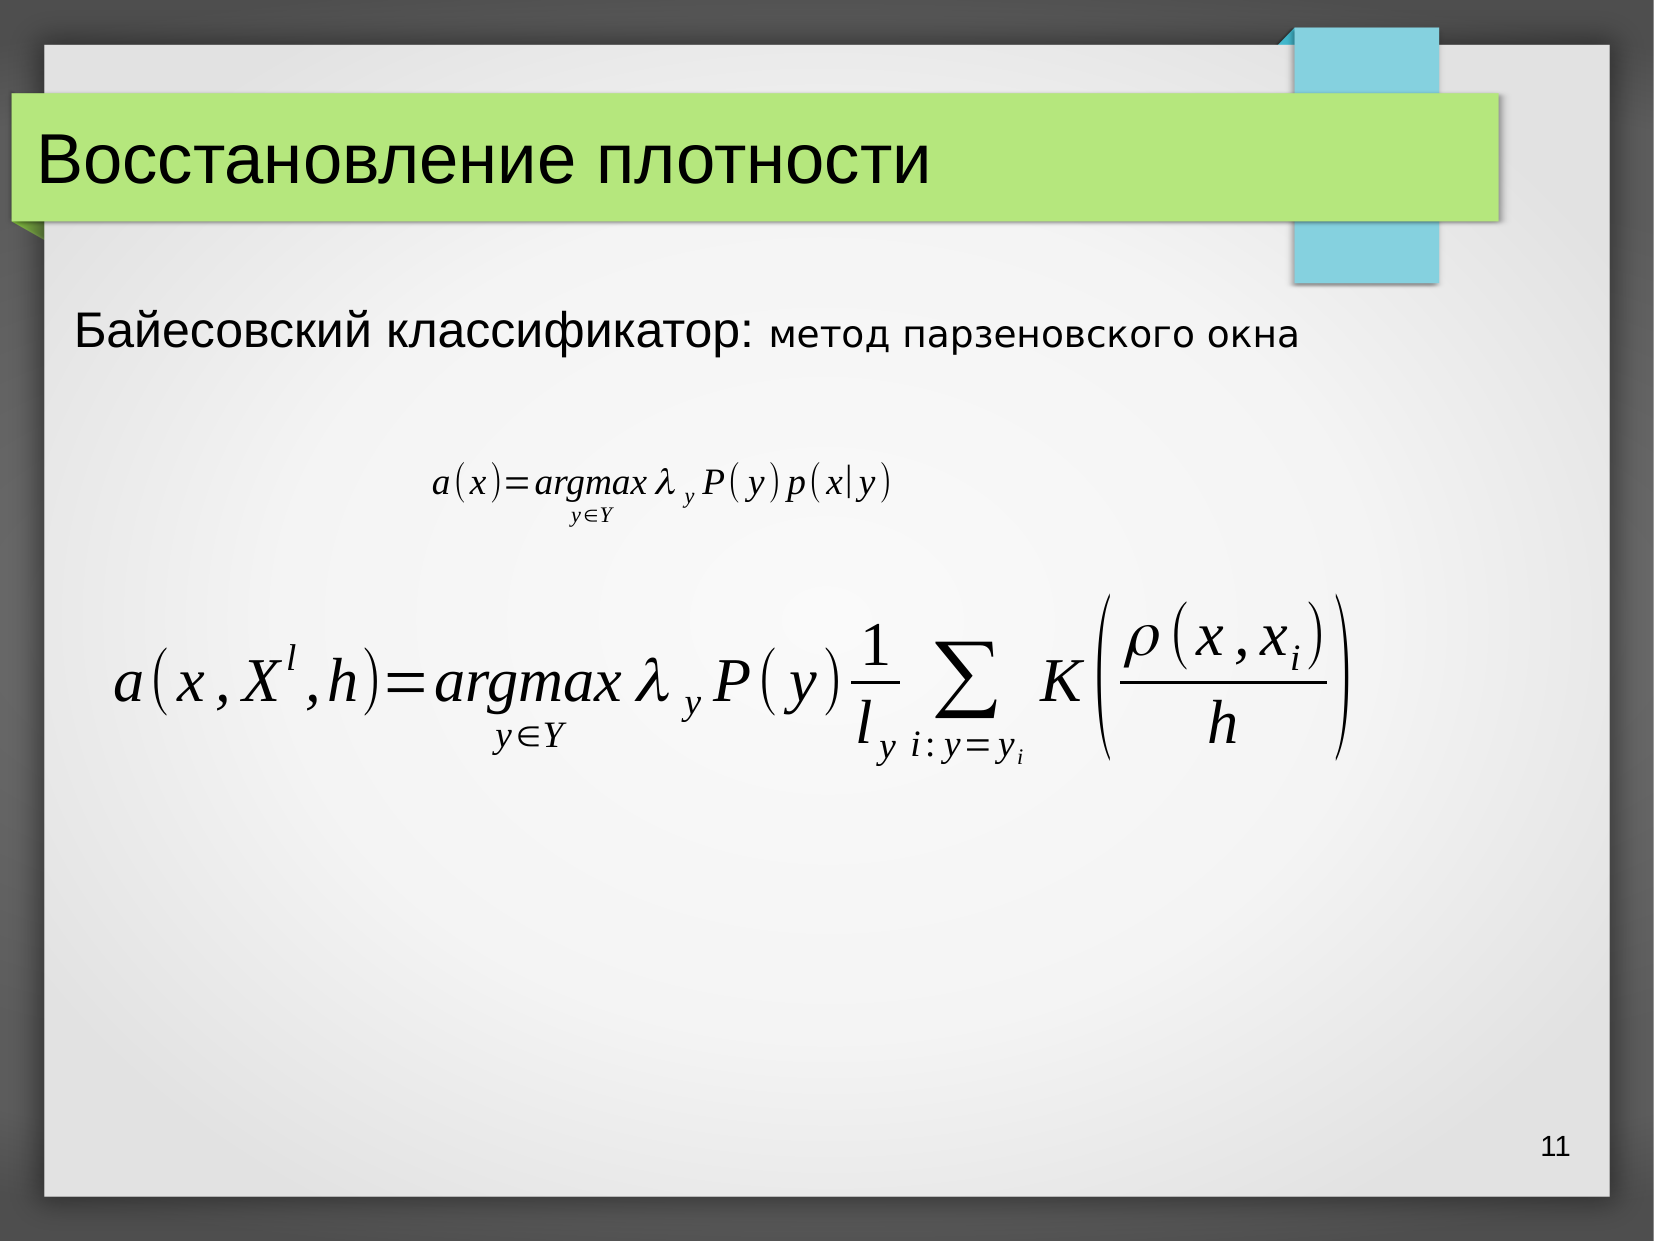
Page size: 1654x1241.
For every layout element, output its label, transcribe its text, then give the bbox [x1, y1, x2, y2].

picture [0, 0, 1654, 1241]
text_box Байесовский классификатор: метод парзеновского окна [59, 295, 1441, 367]
title Восстановление плотности [35, 118, 1489, 200]
chart [106, 590, 1360, 770]
chart [425, 460, 898, 528]
